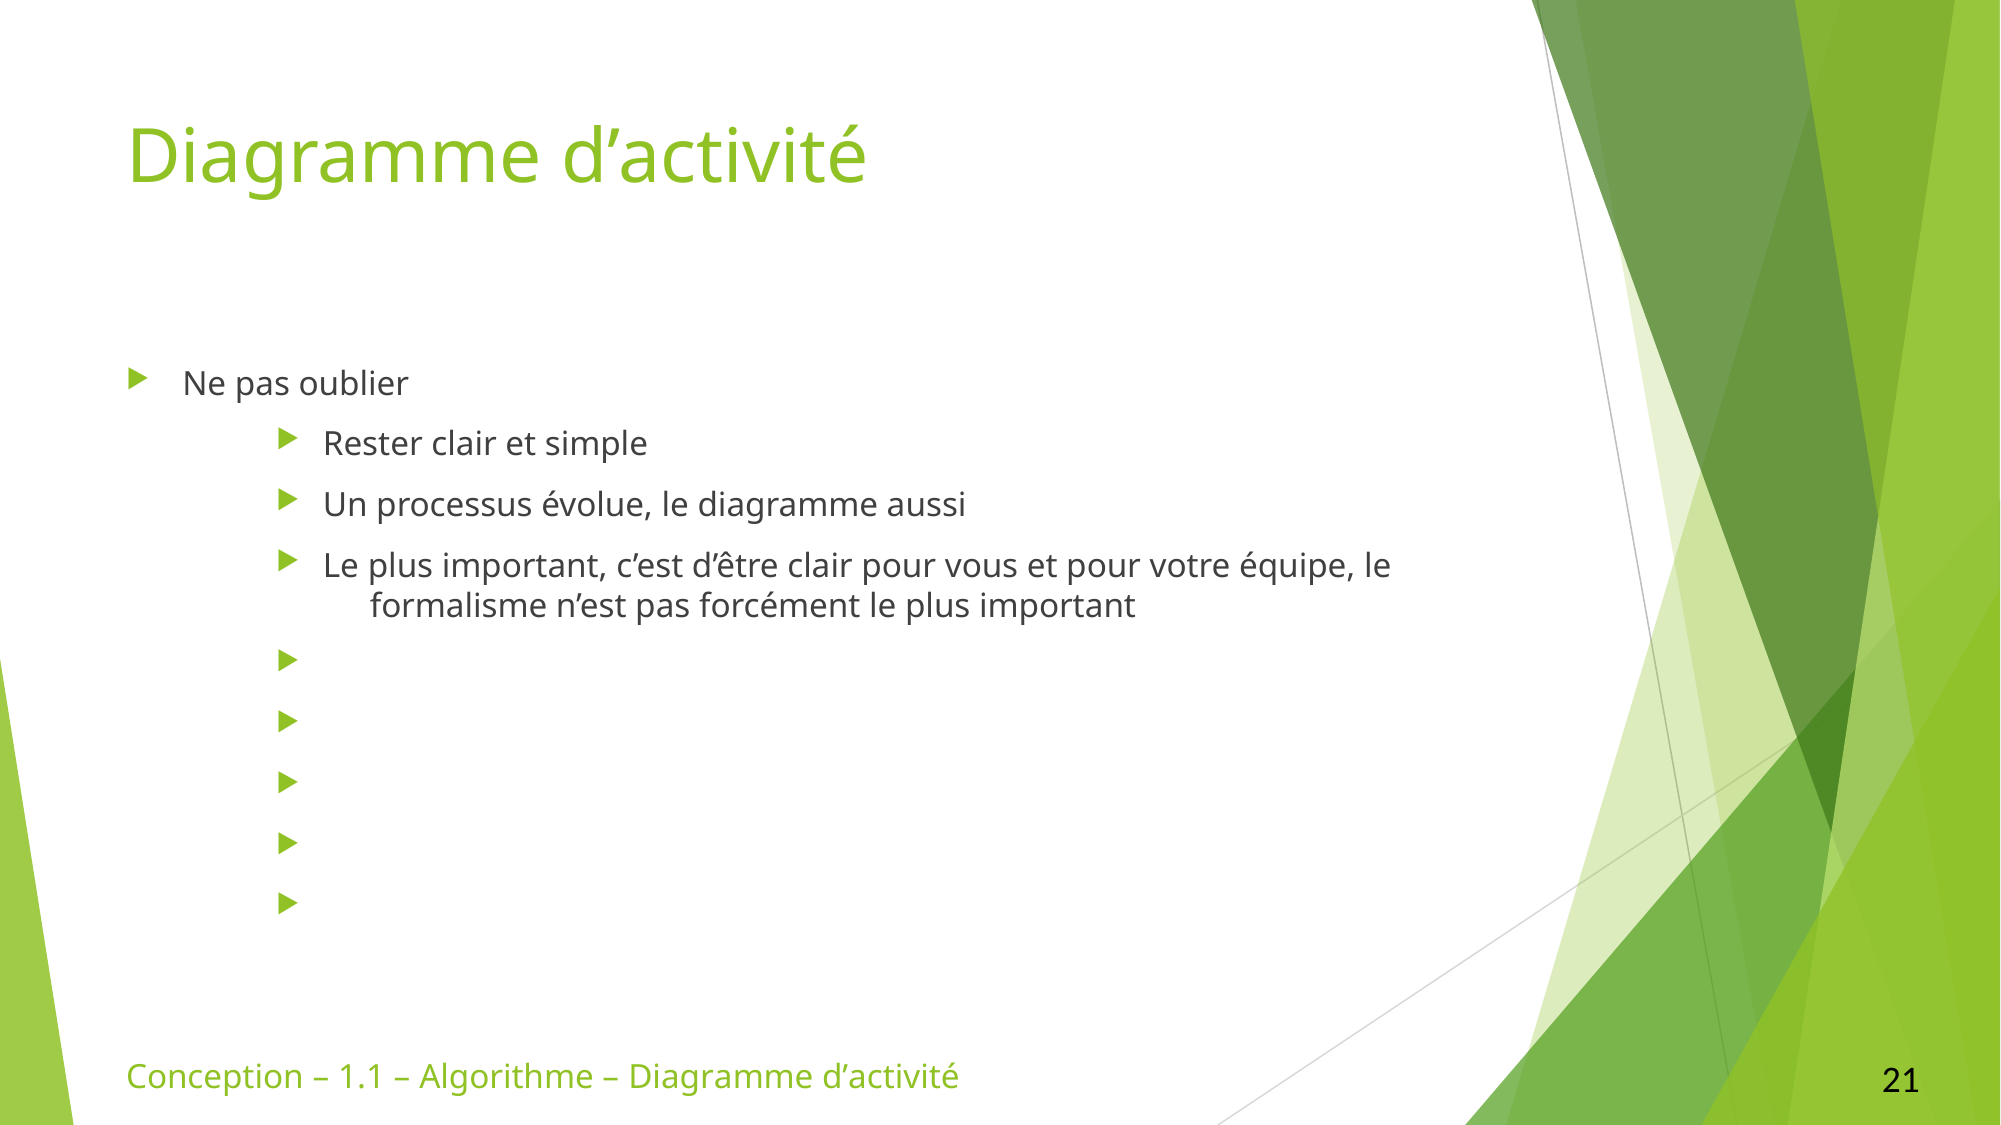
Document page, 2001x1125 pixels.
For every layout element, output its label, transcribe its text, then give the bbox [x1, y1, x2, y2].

title Diagramme d’activité [111, 99, 1522, 317]
text_box Conception – 1.1 – Algorithme – Diagramme d’activité [111, 1047, 1094, 1109]
text_box [1866, 1047, 1979, 1108]
list Ne pas oublier Rester clair et simple Un processus évolue, le diagramme aussi Le plus important, c’est d’être clair pour vous et pour votre équipe, le formalisme n’est pas forcément le plus important [111, 354, 1522, 992]
